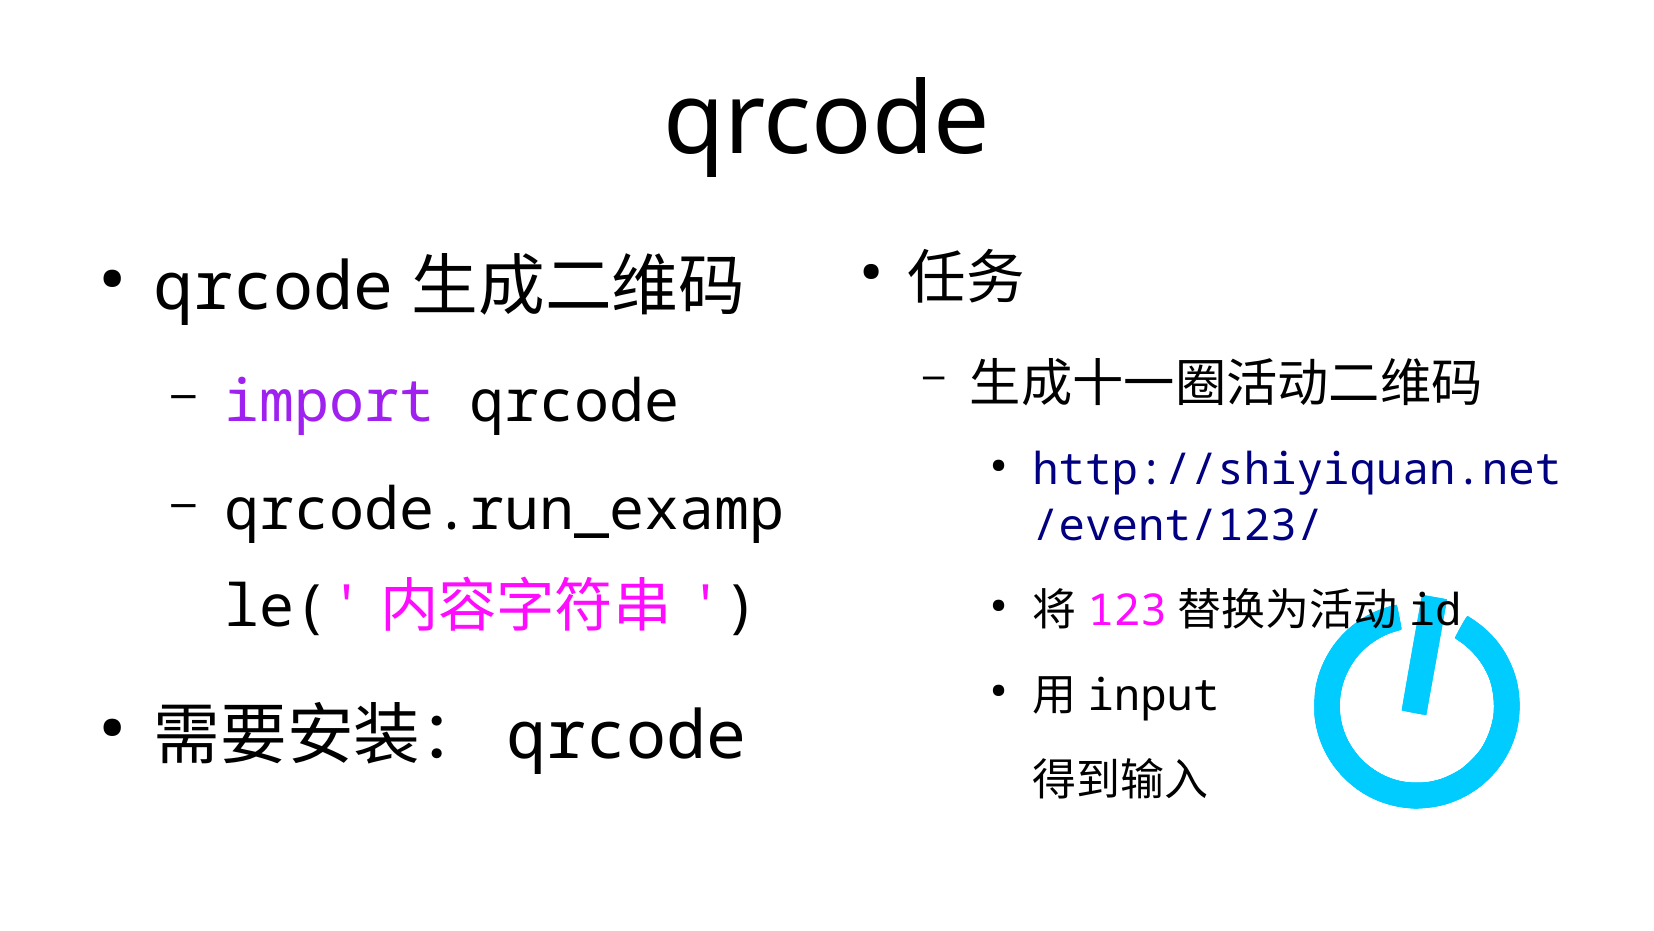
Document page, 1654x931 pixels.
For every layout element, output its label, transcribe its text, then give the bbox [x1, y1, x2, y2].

list 任务 生成十一圈活动二维码 http://shiyiquan.net/event/123/ 将123替换为活动id 用input 得到输入 [845, 217, 1572, 756]
title qrcode [82, 37, 1571, 193]
list qrcode生成二维码 import qrcode qrcode.run_example('内容字符串') 需要安装：qrcode [82, 217, 809, 898]
